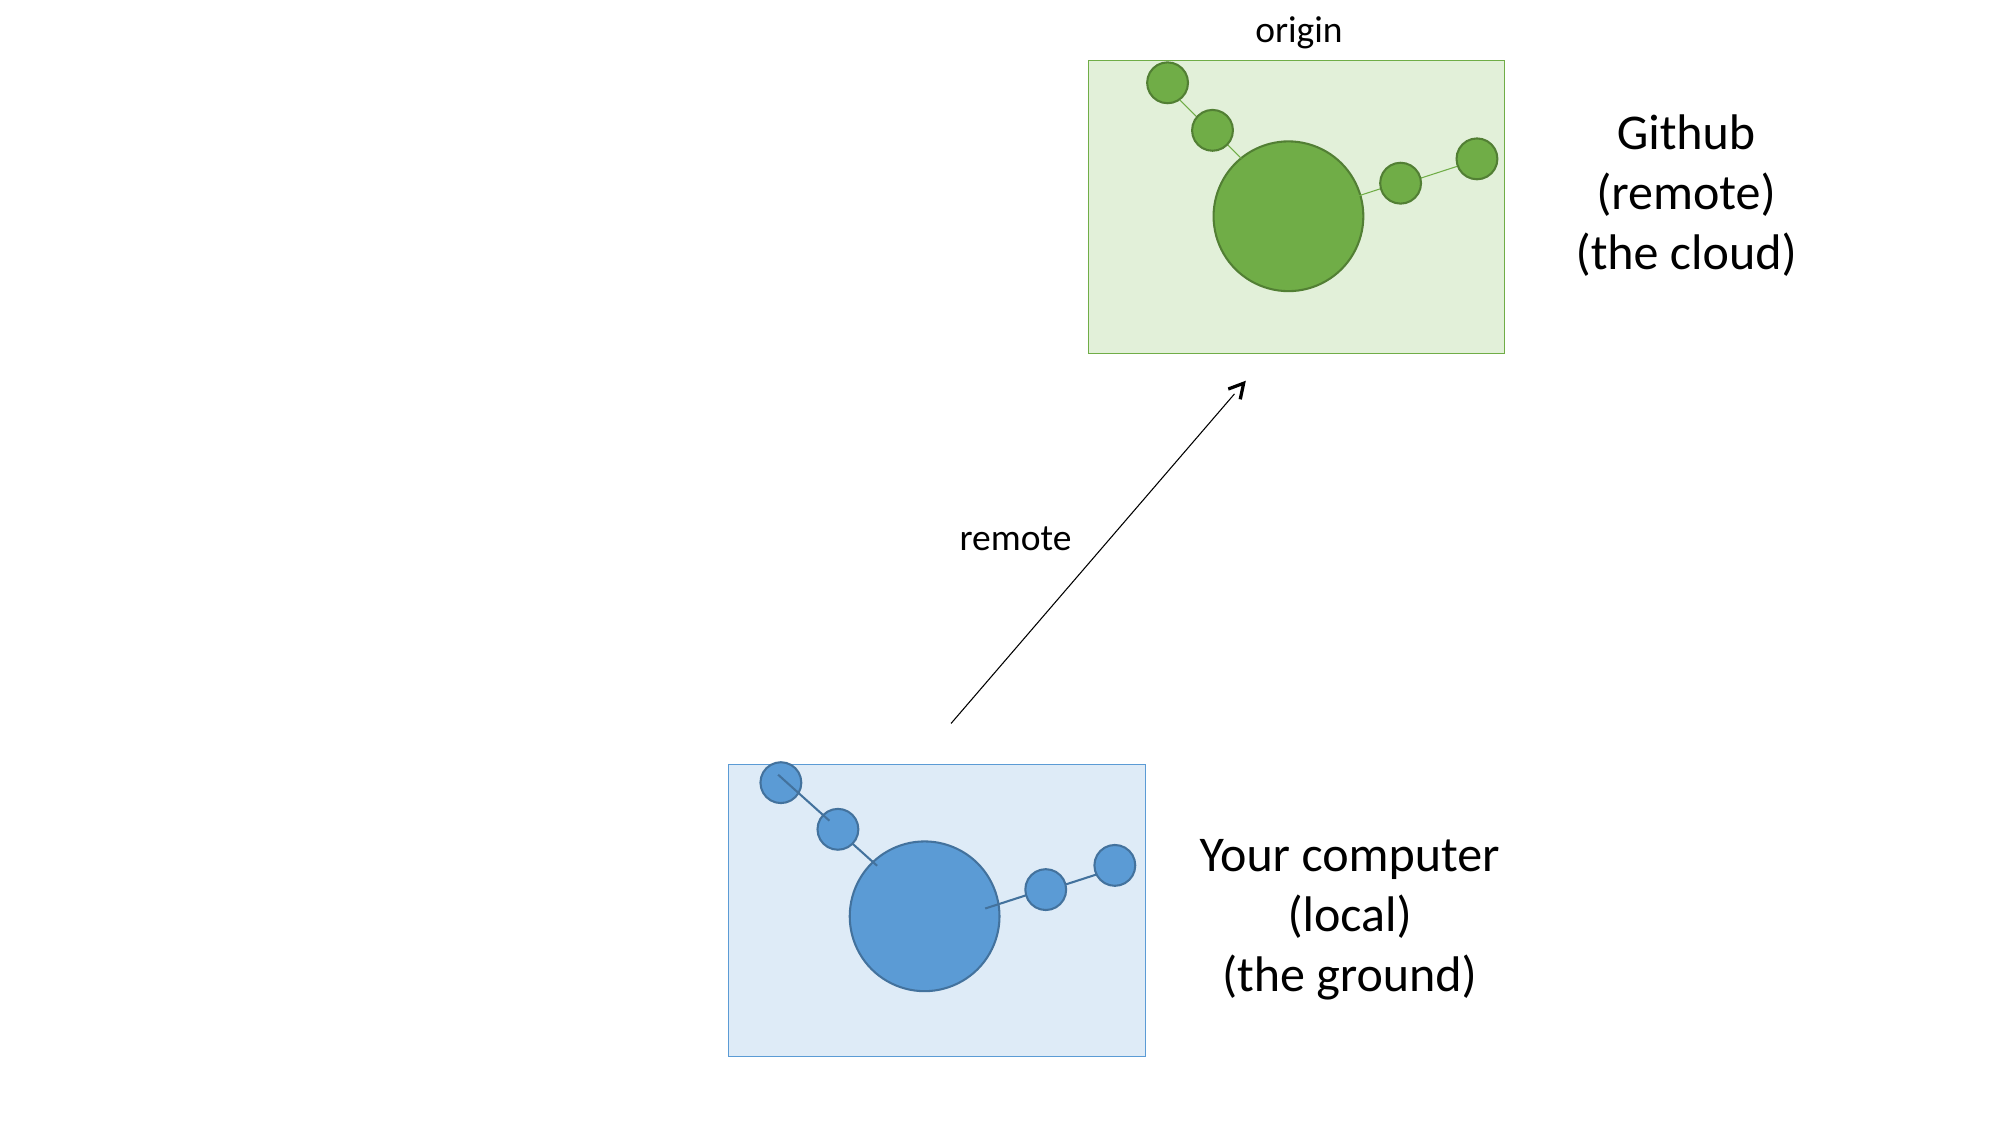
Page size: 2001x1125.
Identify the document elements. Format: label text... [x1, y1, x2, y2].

text_box remote [790, 505, 1241, 566]
text_box Github (remote) (the cloud) [1461, 92, 1911, 287]
text_box [728, 762, 1146, 1057]
text_box Your computer (local) (the ground) [1124, 813, 1575, 1009]
text_box origin [1074, 0, 1524, 58]
text_box [1088, 60, 1505, 354]
